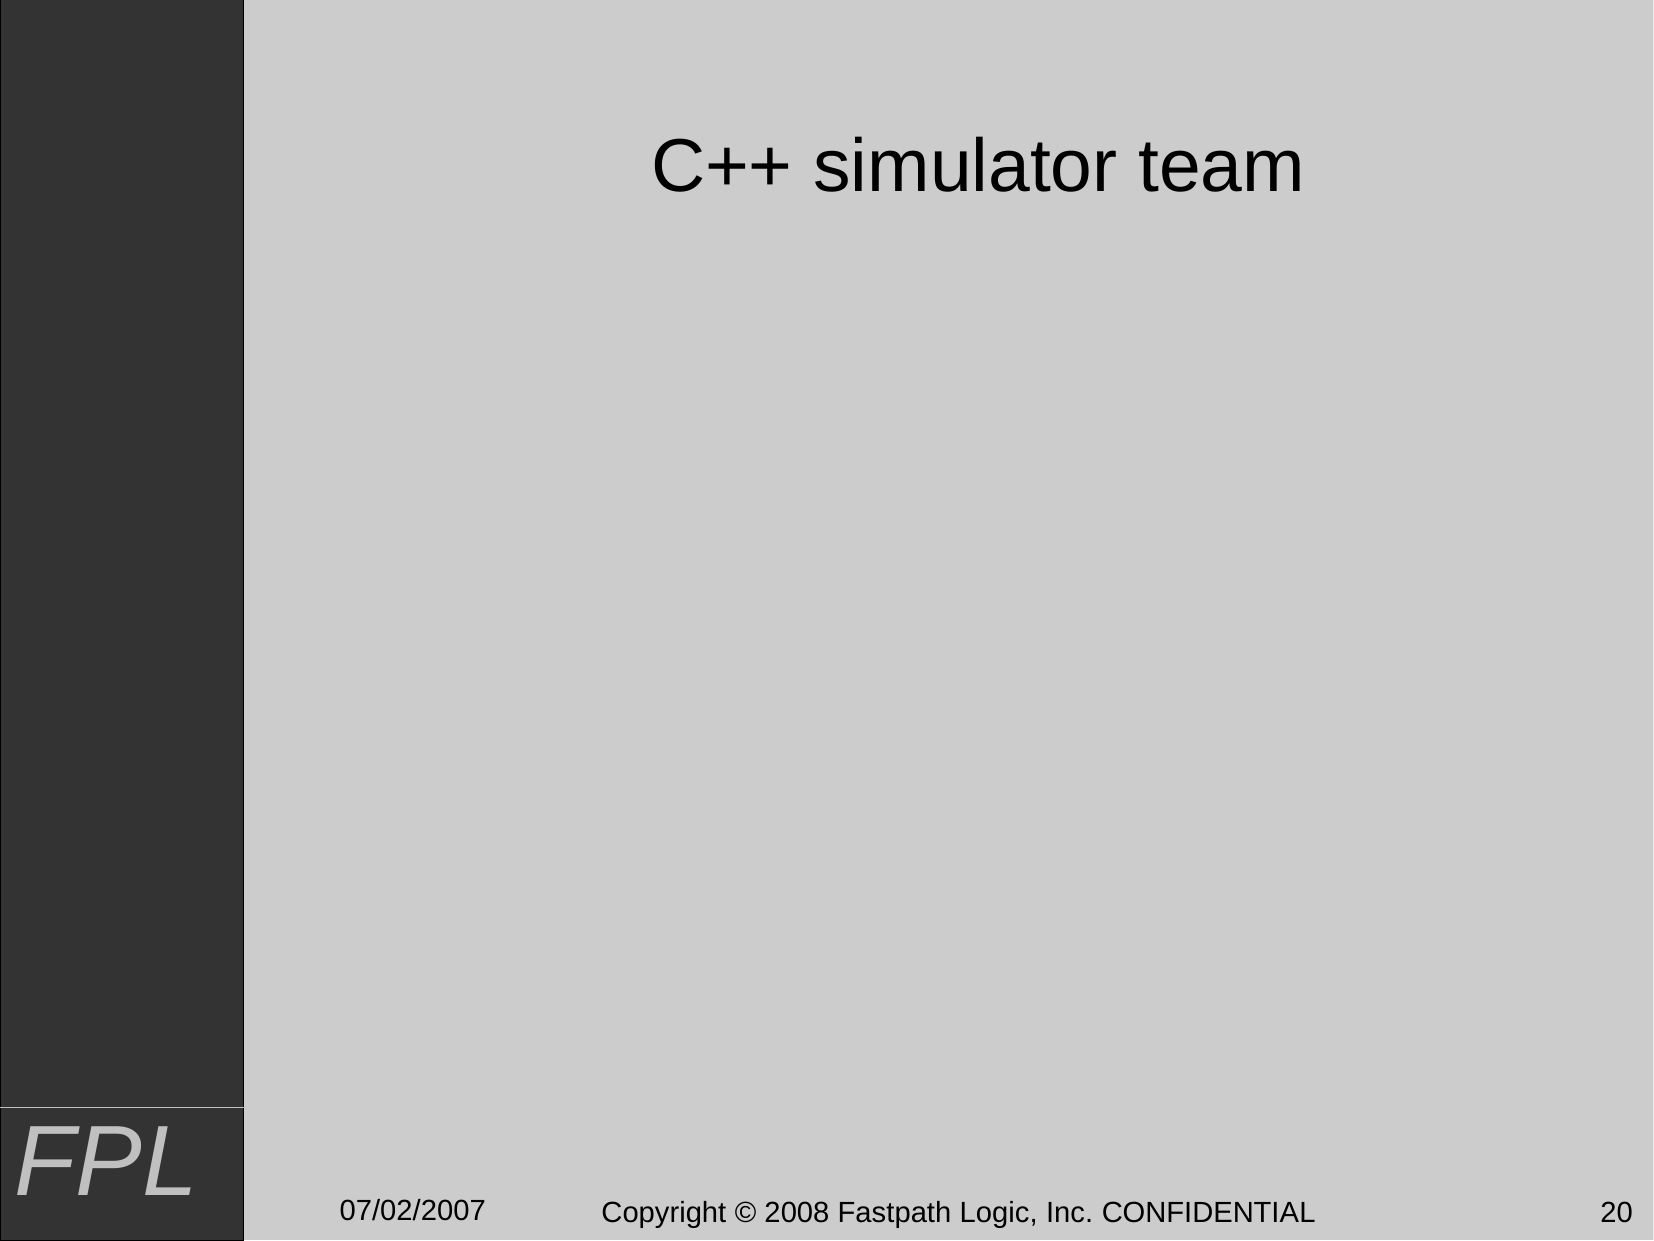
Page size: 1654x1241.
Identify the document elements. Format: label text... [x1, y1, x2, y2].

title C++ simulator team [427, 57, 1530, 274]
